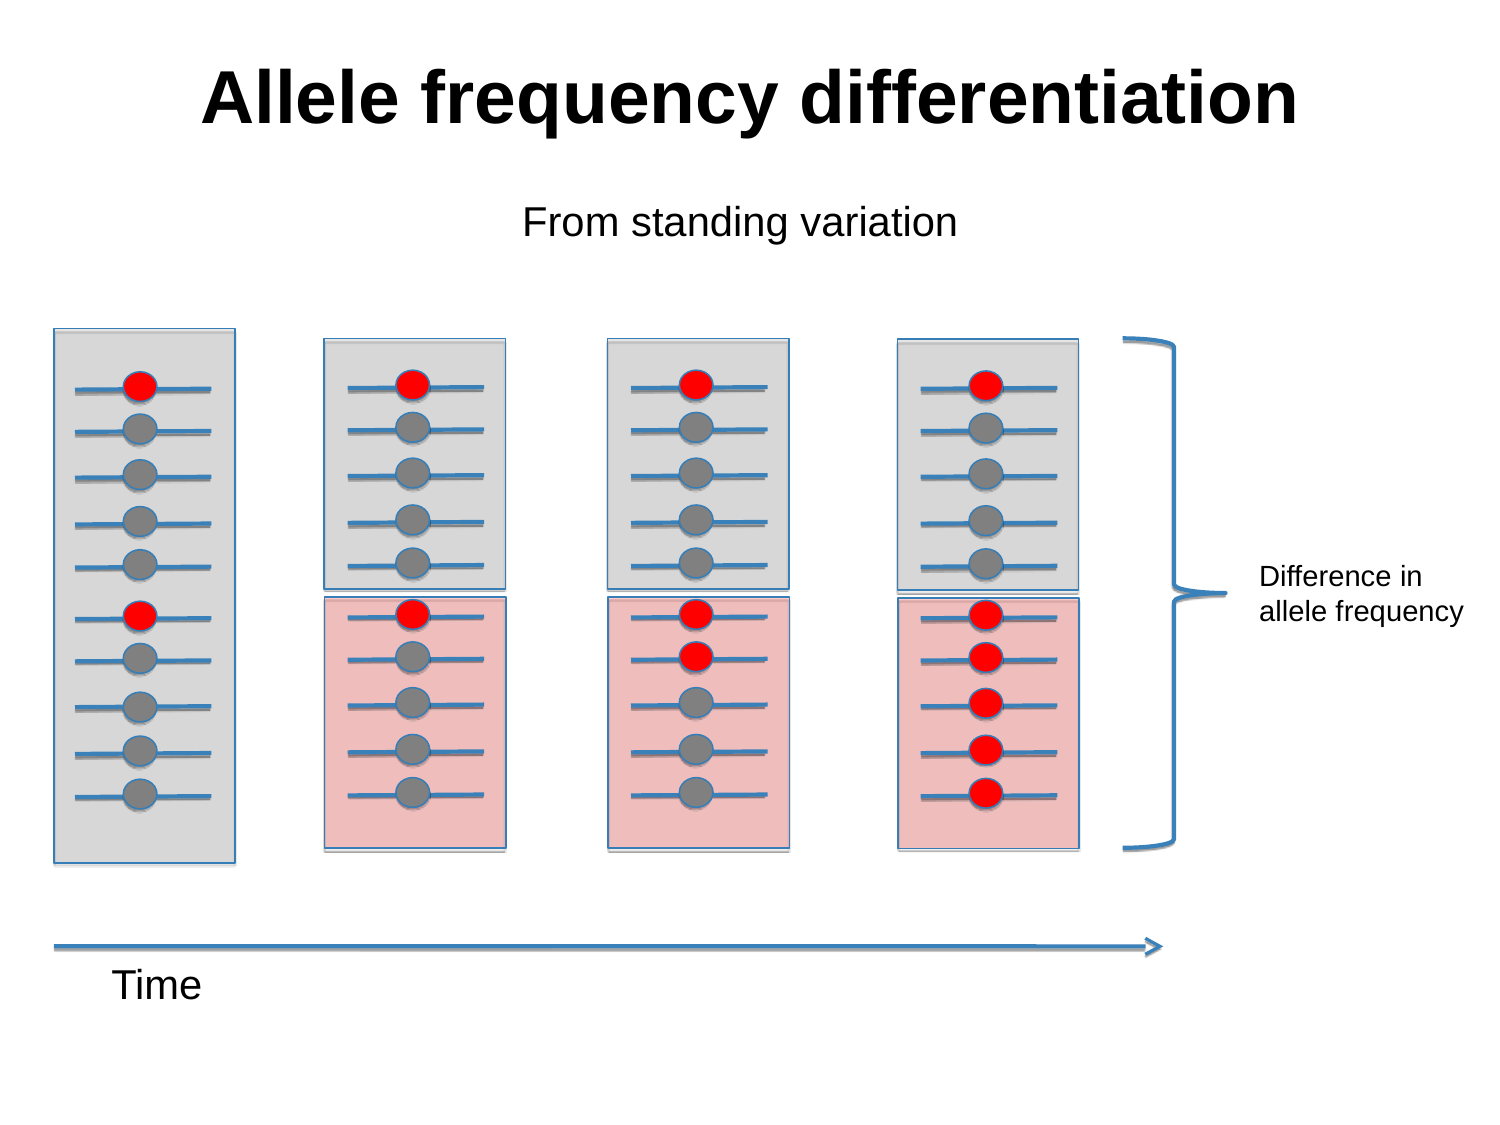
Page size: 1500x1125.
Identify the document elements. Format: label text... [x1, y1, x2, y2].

text_box [897, 597, 1080, 849]
title Allele frequency differentiation [75, 0, 1425, 188]
text_box [324, 338, 506, 590]
text_box Time [96, 950, 218, 1016]
text_box [324, 596, 506, 848]
text_box [53, 328, 236, 863]
text_box [608, 596, 790, 848]
text_box [897, 339, 1079, 590]
text_box From standing variation [507, 187, 974, 253]
text_box Difference in allele frequency [1244, 549, 1480, 635]
text_box [607, 338, 789, 590]
